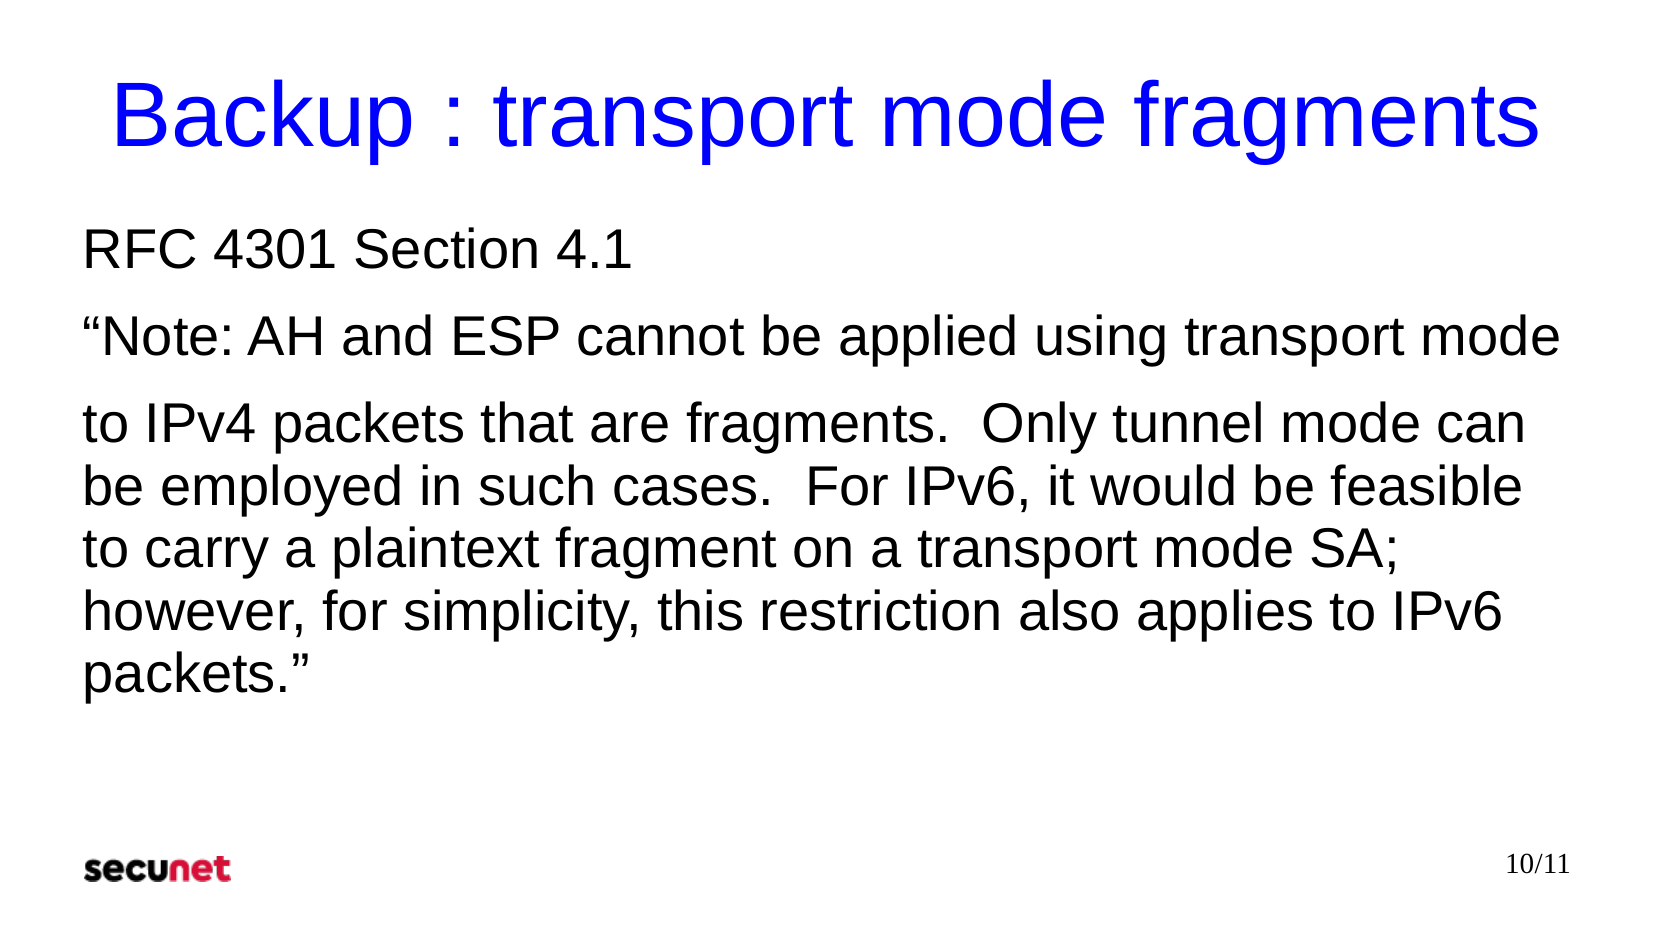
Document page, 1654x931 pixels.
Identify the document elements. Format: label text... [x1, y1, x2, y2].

title Backup : transport mode fragments [82, 37, 1571, 193]
list RFC 4301 Section 4.1 “Note: AH and ESP cannot be applied using transport mode to IPv4 packets that are fragments. Only tunnel mode can be employed in such cases. For IPv6, it would be feasible to carry a plaintext fragment on a transport mode SA; however, for simplicity, this restriction also applies to IPv6 packets.” [82, 217, 1571, 758]
picture [84, 856, 231, 882]
